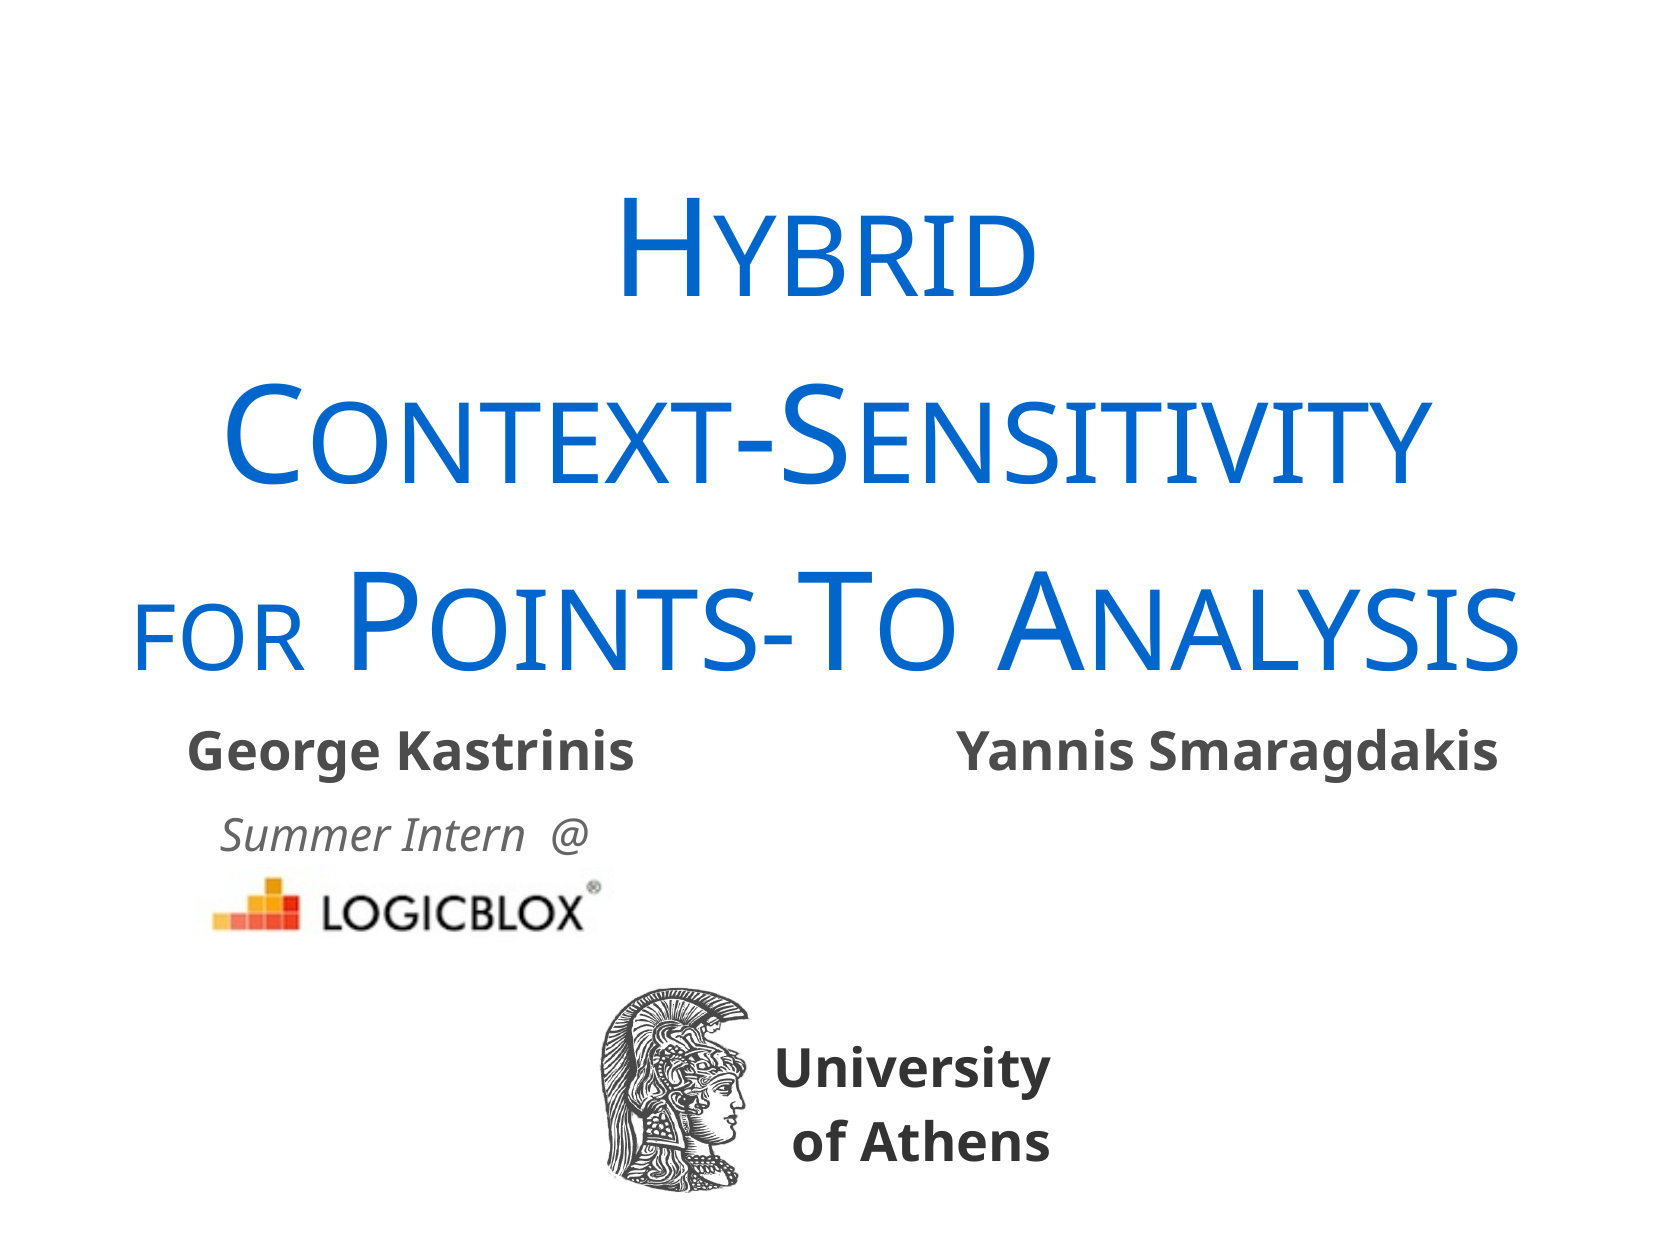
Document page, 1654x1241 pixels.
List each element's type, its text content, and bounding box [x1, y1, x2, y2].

text_box Yannis Smaragdakis [941, 704, 1482, 781]
text_box HYBRID CONTEXT-SENSITIVITY FOR POINTS-TO ANALYSIS [51, 142, 1603, 620]
text_box University of Athens [758, 1022, 1059, 1159]
picture [196, 867, 614, 951]
text_box George Kastrinis [172, 704, 634, 781]
picture [594, 984, 753, 1198]
text_box Summer Intern @ [205, 794, 605, 862]
